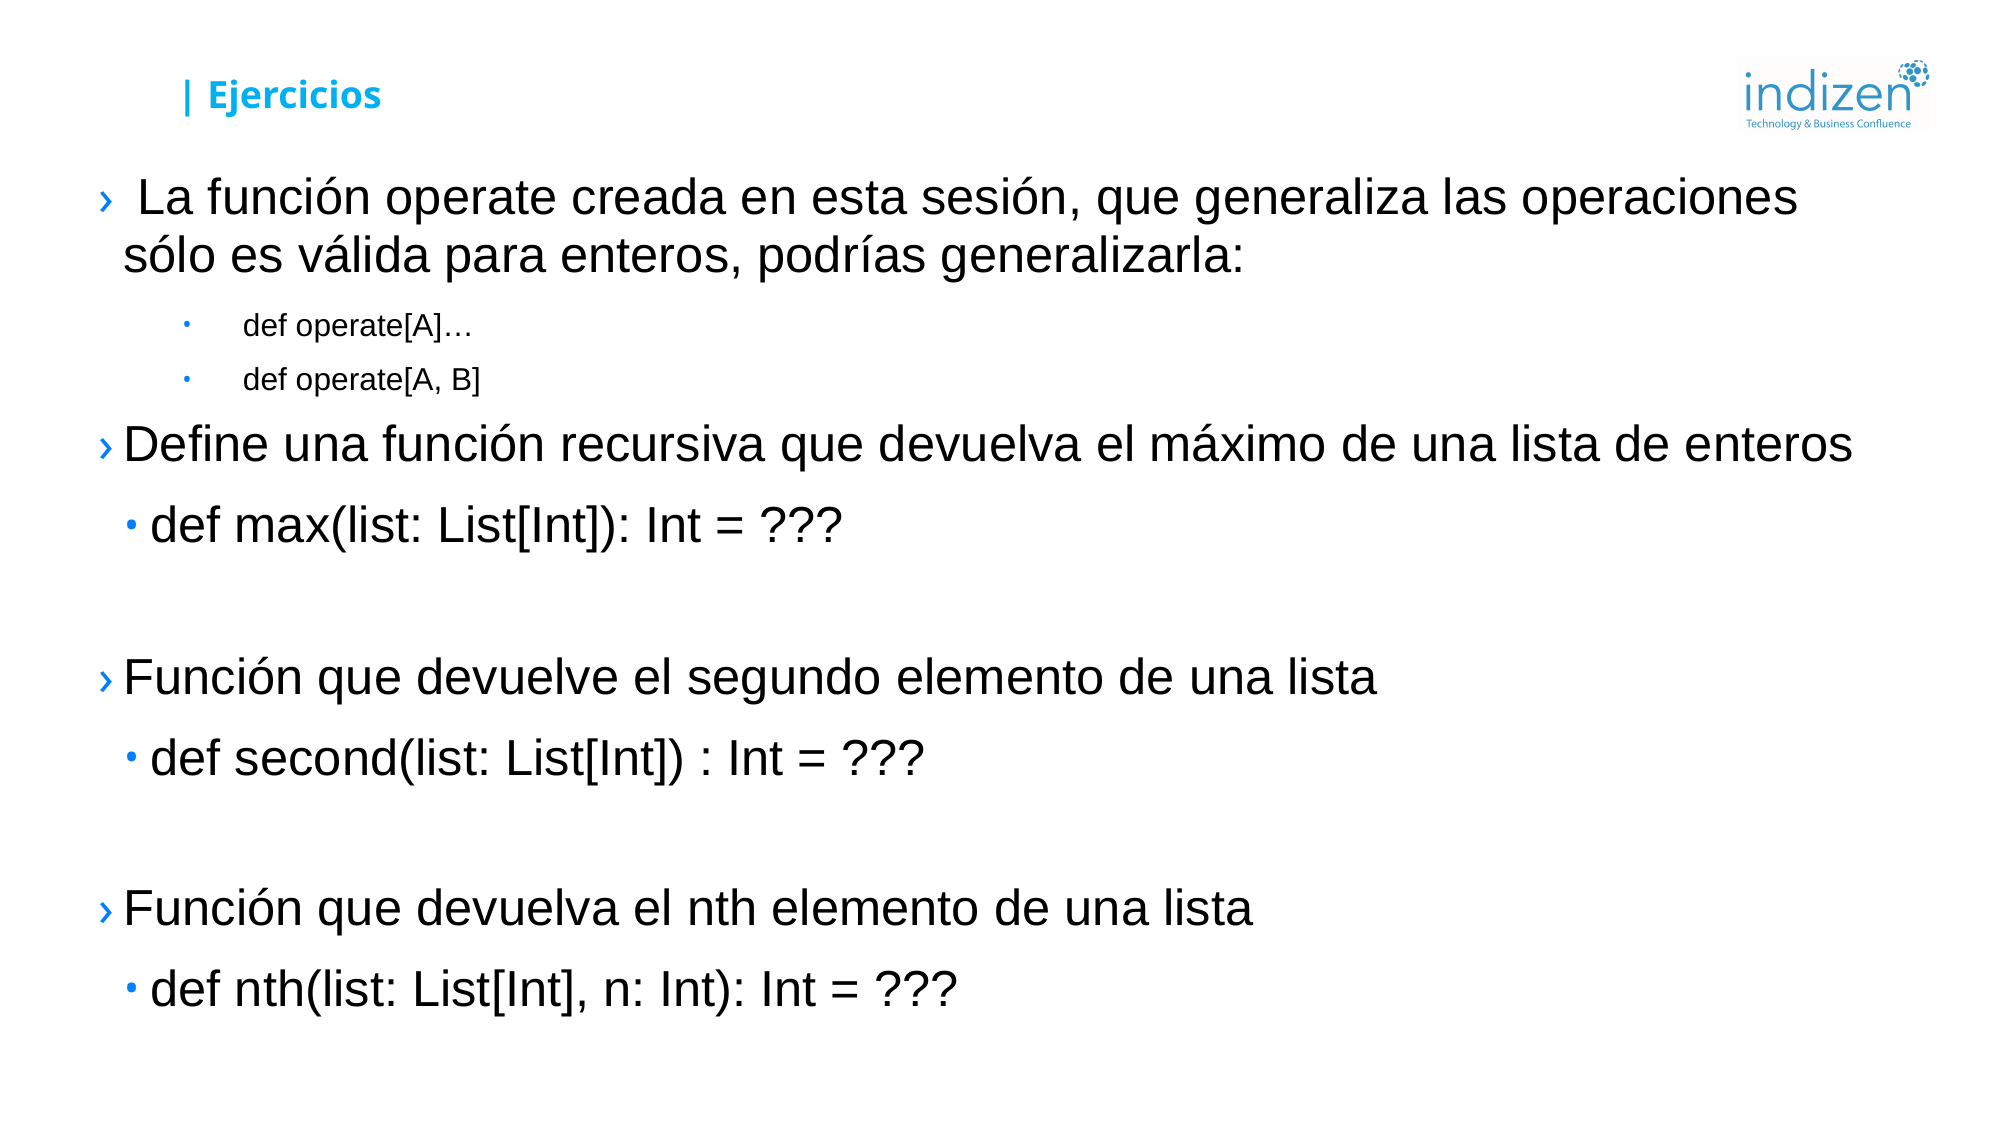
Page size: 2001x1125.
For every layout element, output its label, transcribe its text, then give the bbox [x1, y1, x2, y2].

text_box La función operate creada en esta sesión, que generaliza las operaciones sólo es válida para enteros, podrías generalizarla: def operate[A]… def operate[A, B] Define una función recursiva que devuelva el máximo de una lista de enteros def max(list: List[Int]): Int = ??? Función que devuelve el segundo elemento de una lista def second(list: List[Int]) : Int = ??? Función que devuelva el nth elemento de una lista def nth(list: List[Int], n: Int): Int = ??? [98, 165, 1860, 1081]
picture [1737, 57, 1931, 133]
text_box | Ejercicios [157, 60, 1276, 126]
